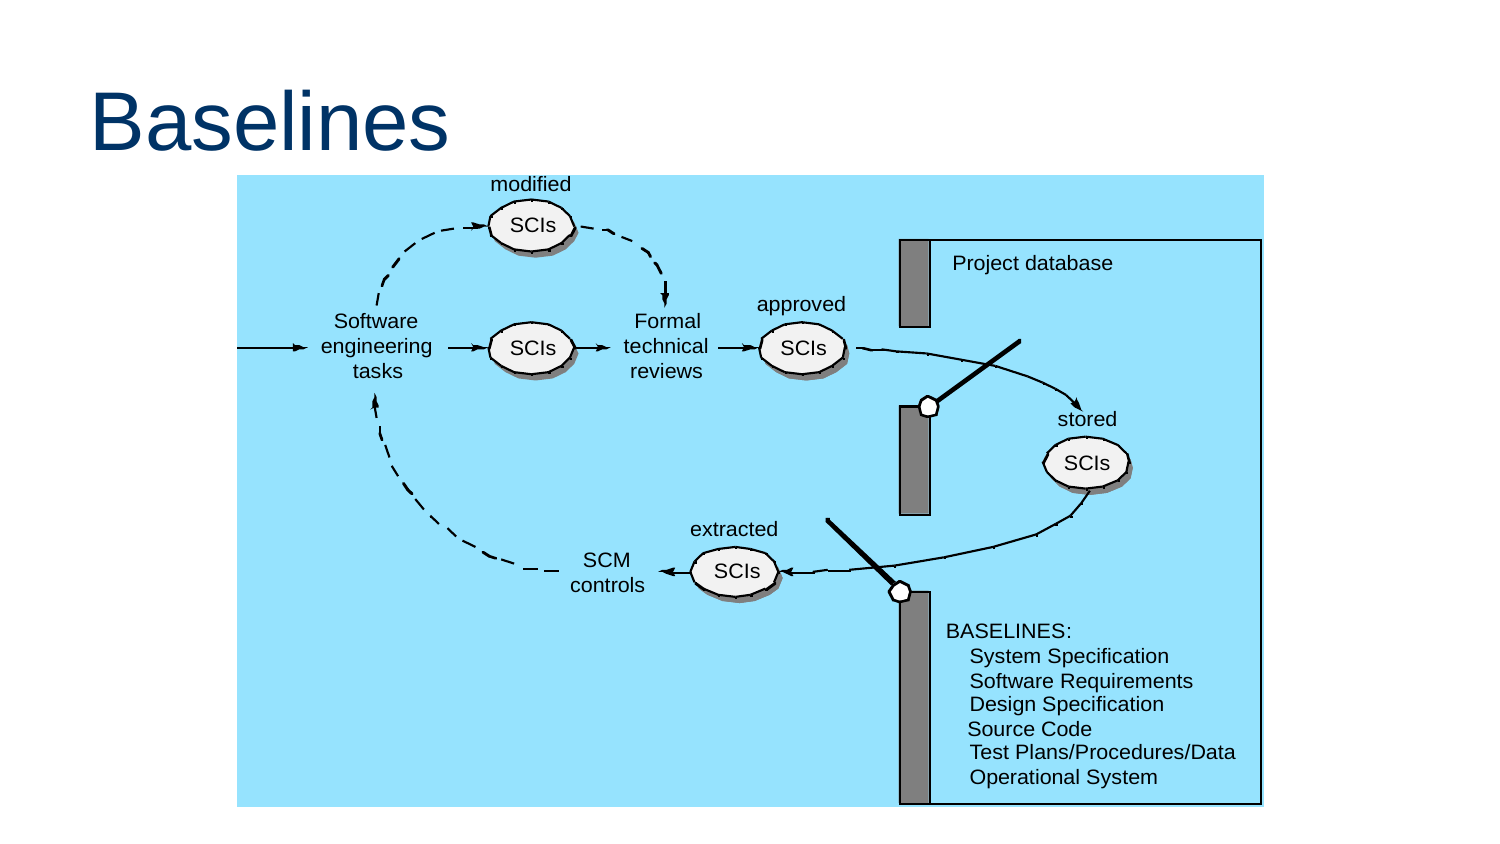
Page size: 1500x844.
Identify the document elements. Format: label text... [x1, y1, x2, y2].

title Baselines [75, 33, 1425, 175]
picture [236, 174, 1264, 807]
